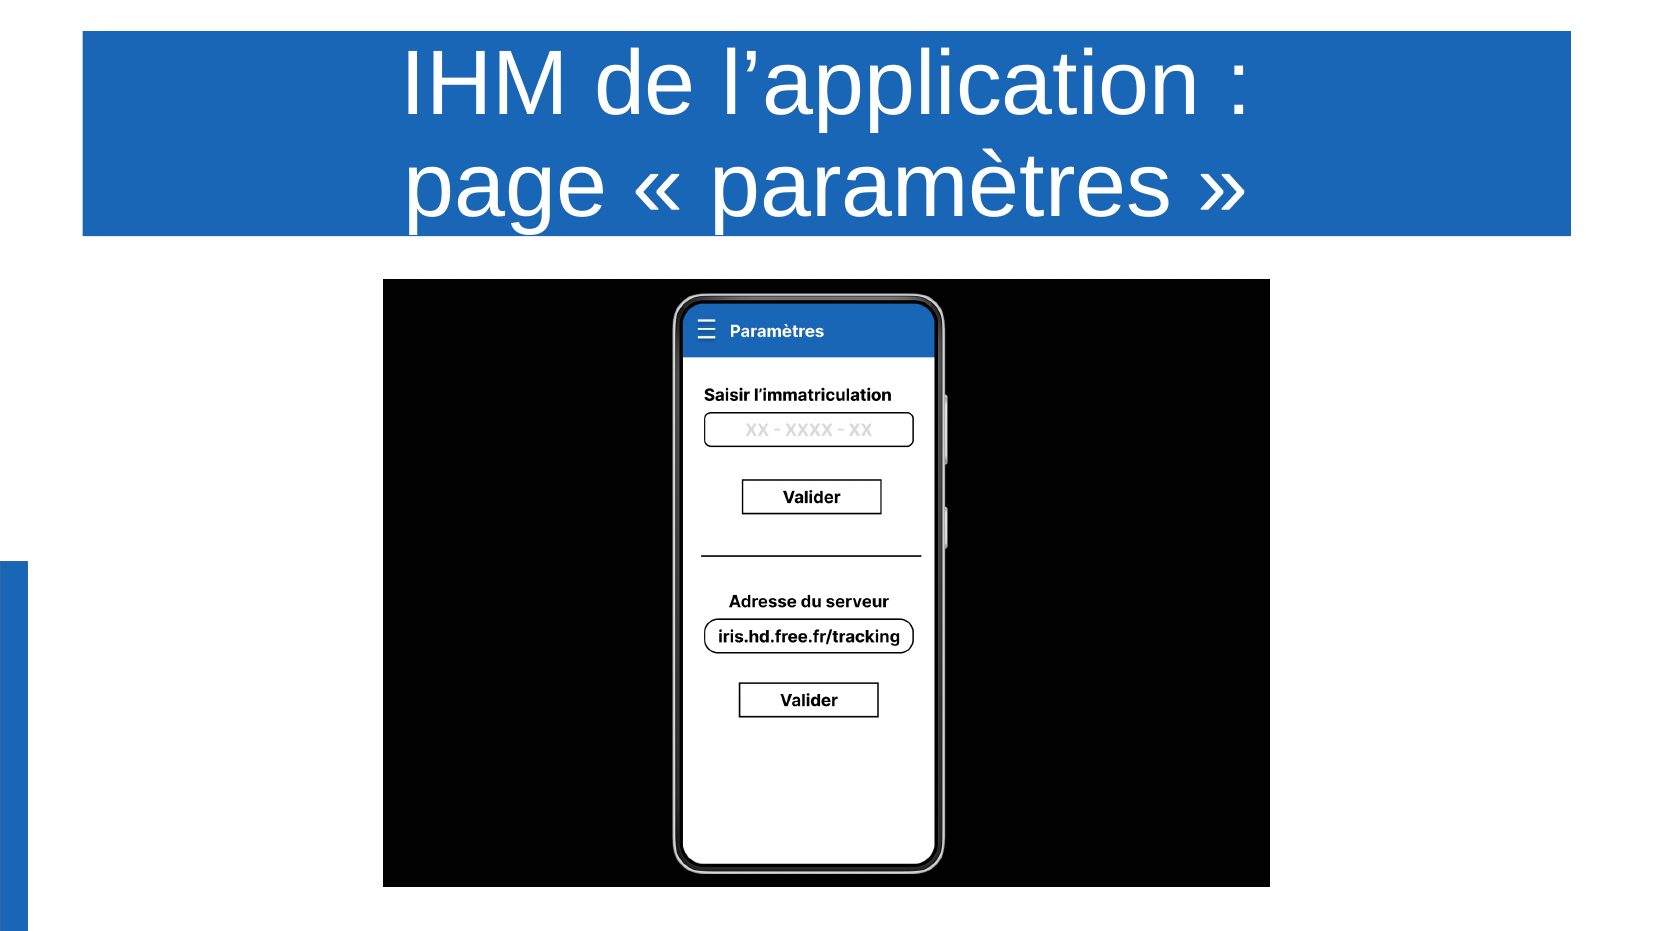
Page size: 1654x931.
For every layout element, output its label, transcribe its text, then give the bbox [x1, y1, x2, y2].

title IHM de l’application : page « paramètres » [82, 31, 1571, 237]
text_box [0, 561, 28, 931]
picture [383, 279, 1270, 887]
